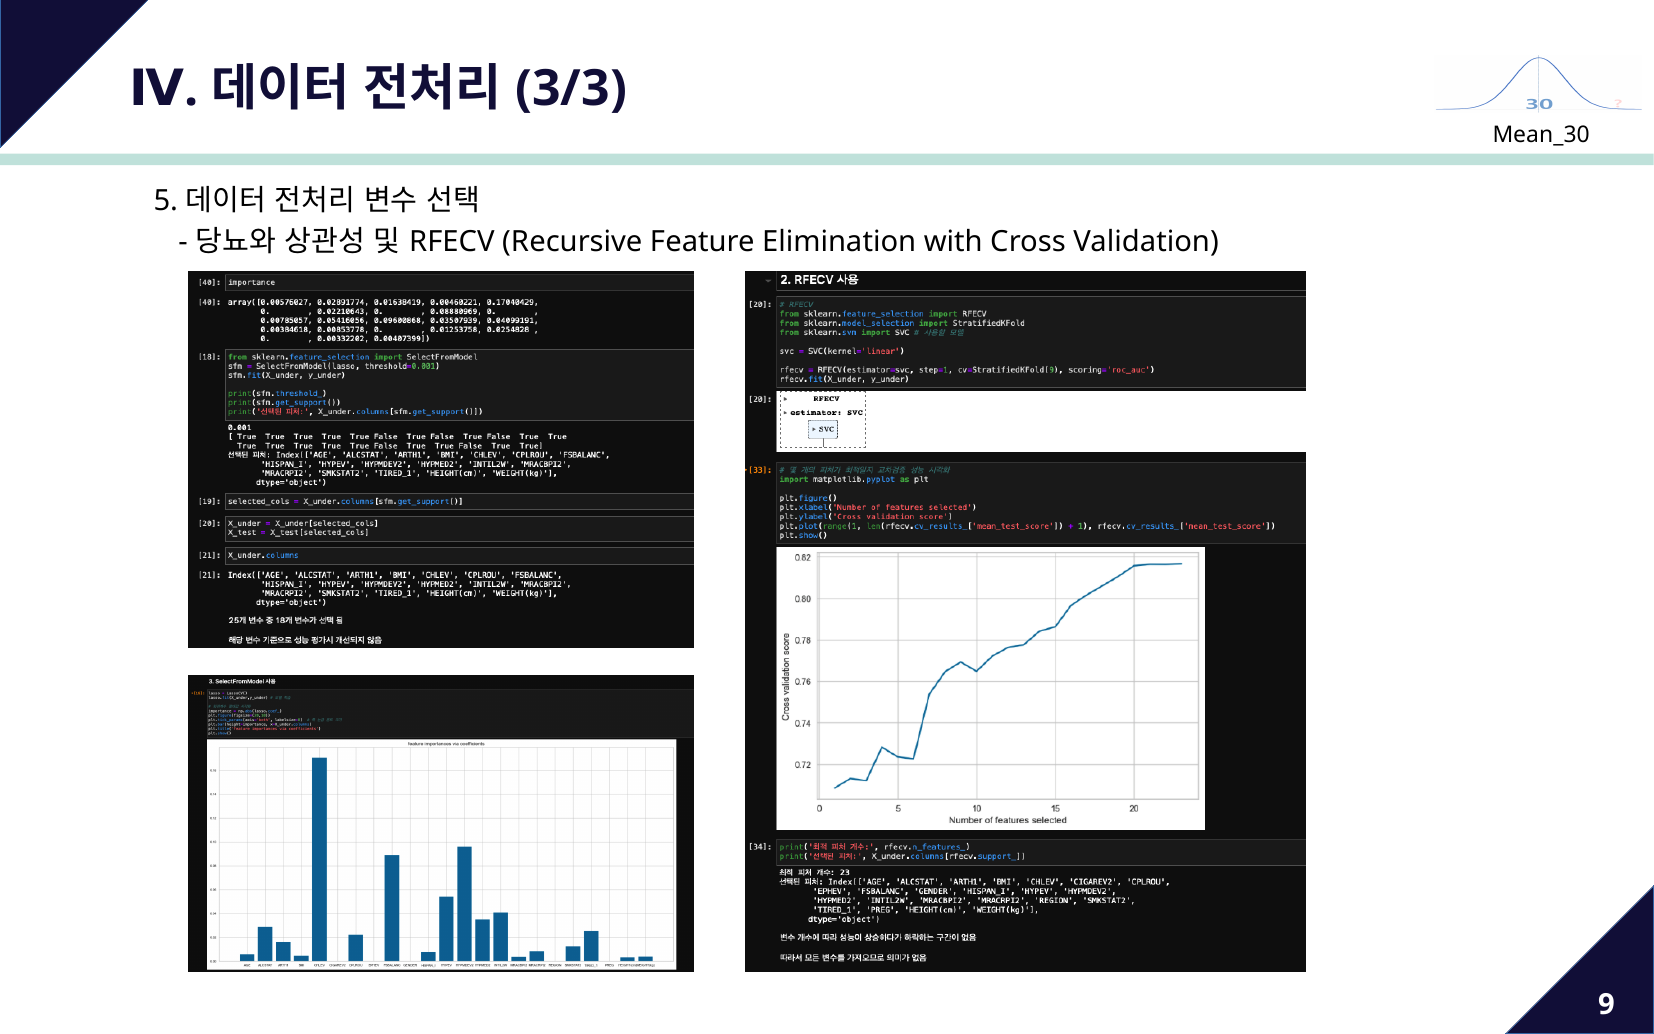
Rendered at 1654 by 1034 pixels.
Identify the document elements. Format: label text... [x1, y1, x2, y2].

title Ⅳ. 데이터 전처리 (3/3) [129, 41, 1618, 148]
text_box <숫자> [1556, 981, 1654, 1025]
picture [188, 271, 694, 648]
picture [1434, 55, 1642, 113]
picture [745, 271, 1306, 972]
list 5. 데이터 전처리 변수 선택 - 당뇨와 상관성 및 RFECV (Recursive Feature Elimination with Cross Validation) [82, 177, 1571, 975]
text_box Mean_30 [1446, 118, 1636, 148]
picture [188, 675, 694, 972]
